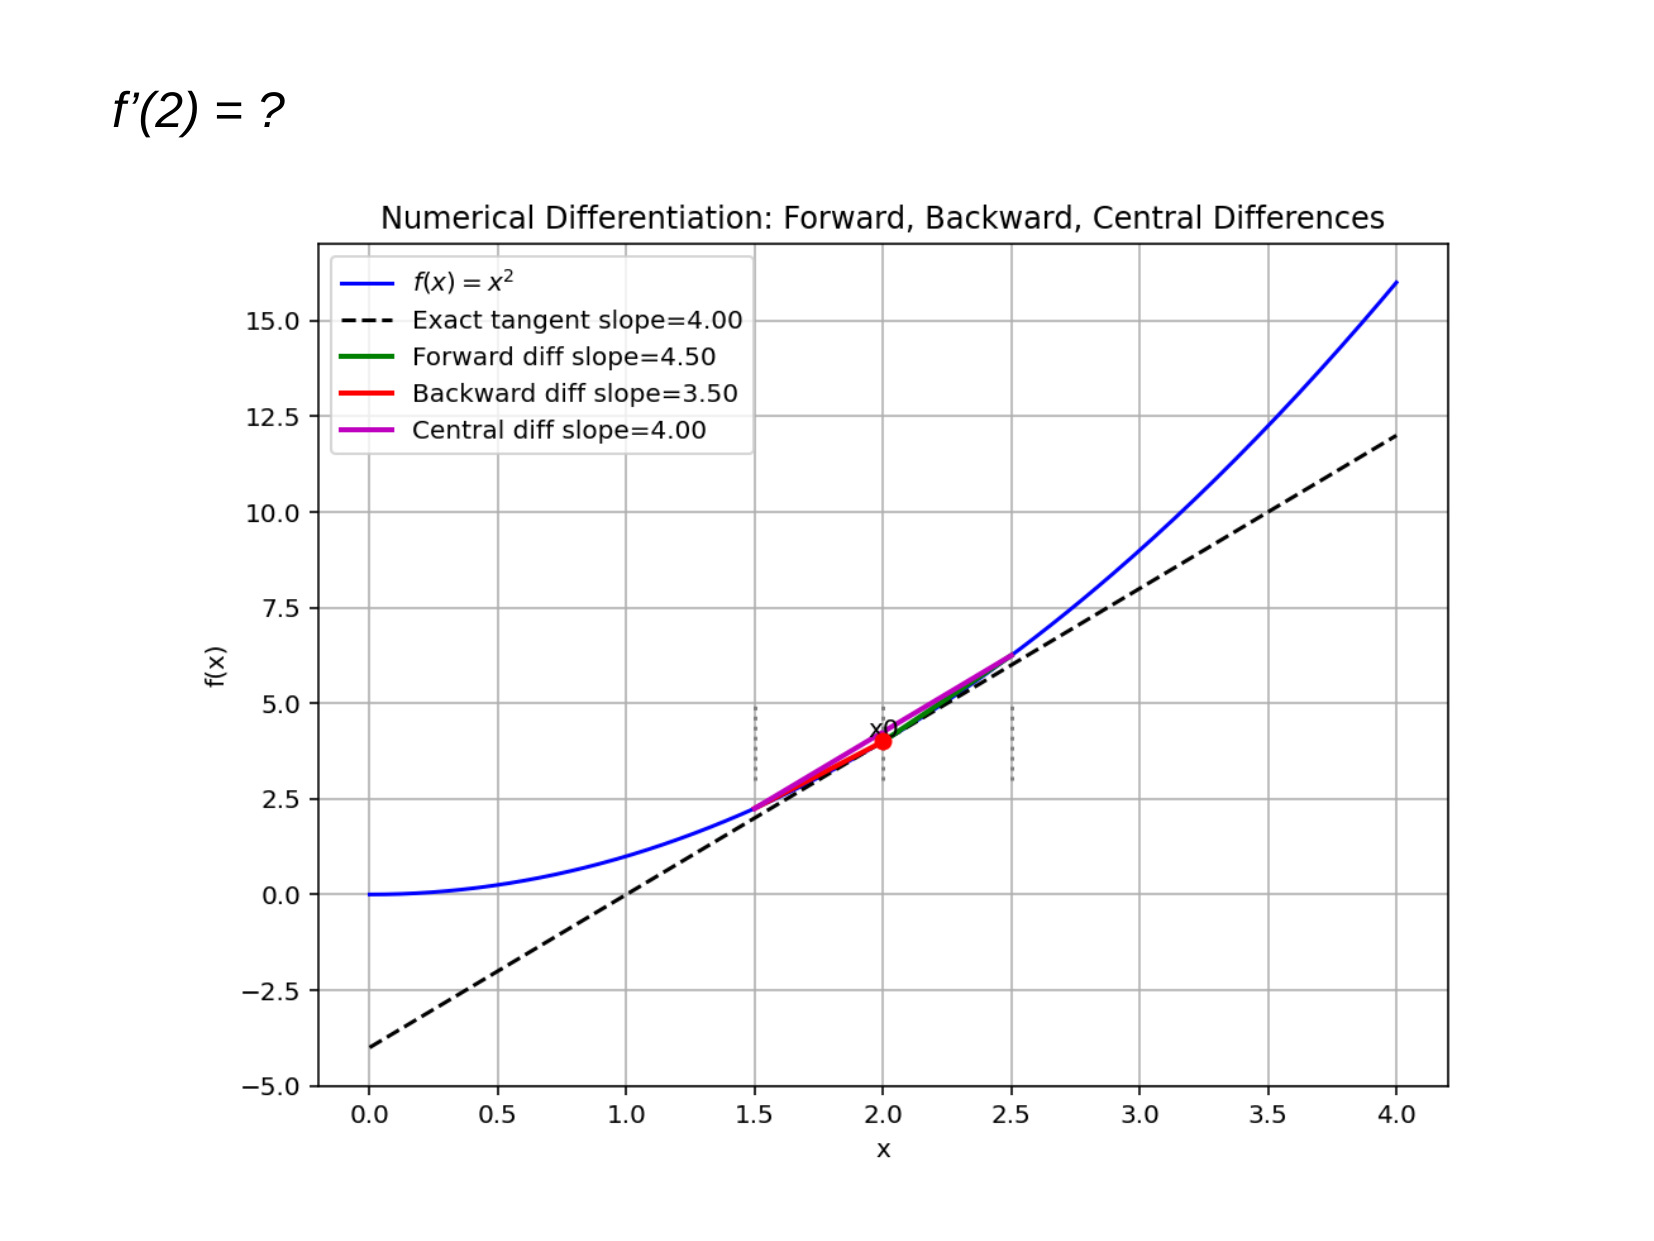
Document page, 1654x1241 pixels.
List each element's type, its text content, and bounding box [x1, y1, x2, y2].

text_box f’(2) = ? [97, 75, 301, 146]
picture [187, 187, 1466, 1180]
